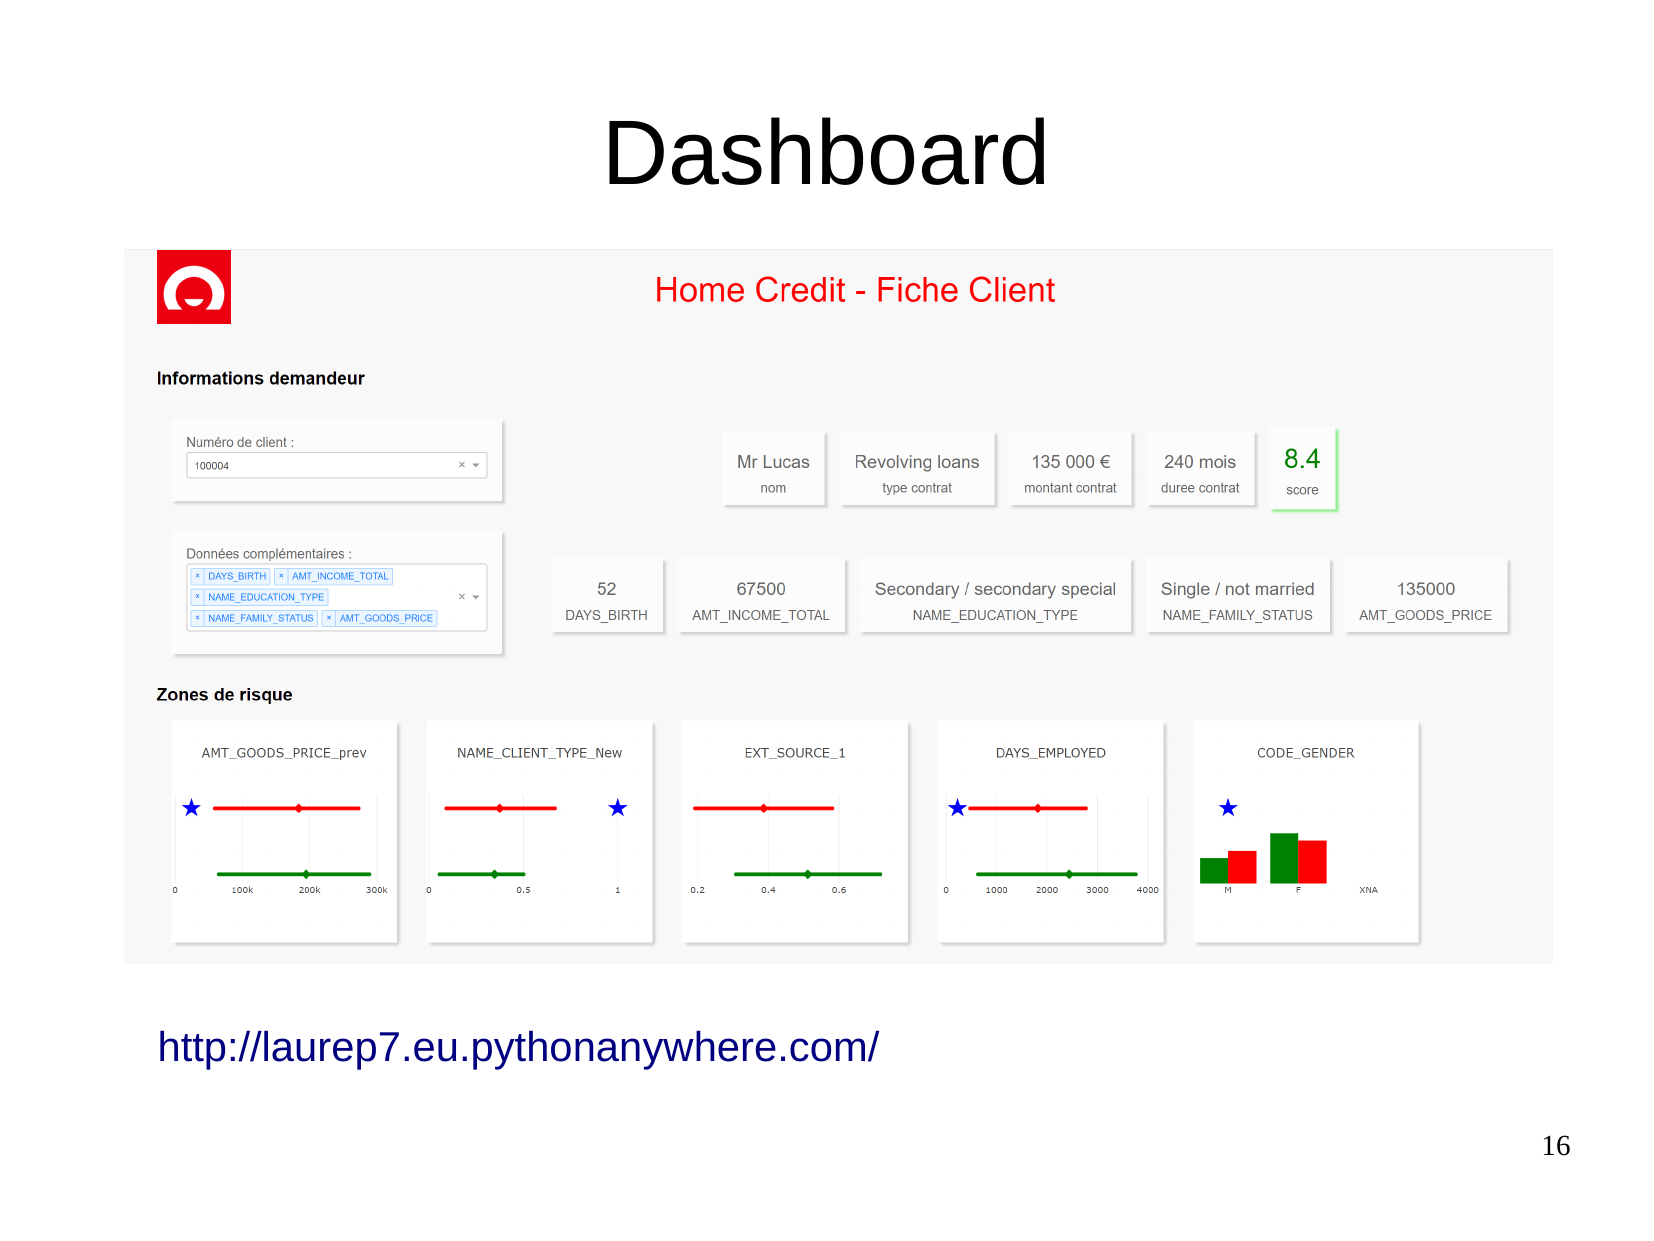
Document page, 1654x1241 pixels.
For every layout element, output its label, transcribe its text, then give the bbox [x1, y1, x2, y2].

list http://laurep7.eu.pythonanywhere.com/ [82, 278, 1571, 1097]
title Dashboard [82, 49, 1571, 257]
picture [124, 245, 1553, 964]
